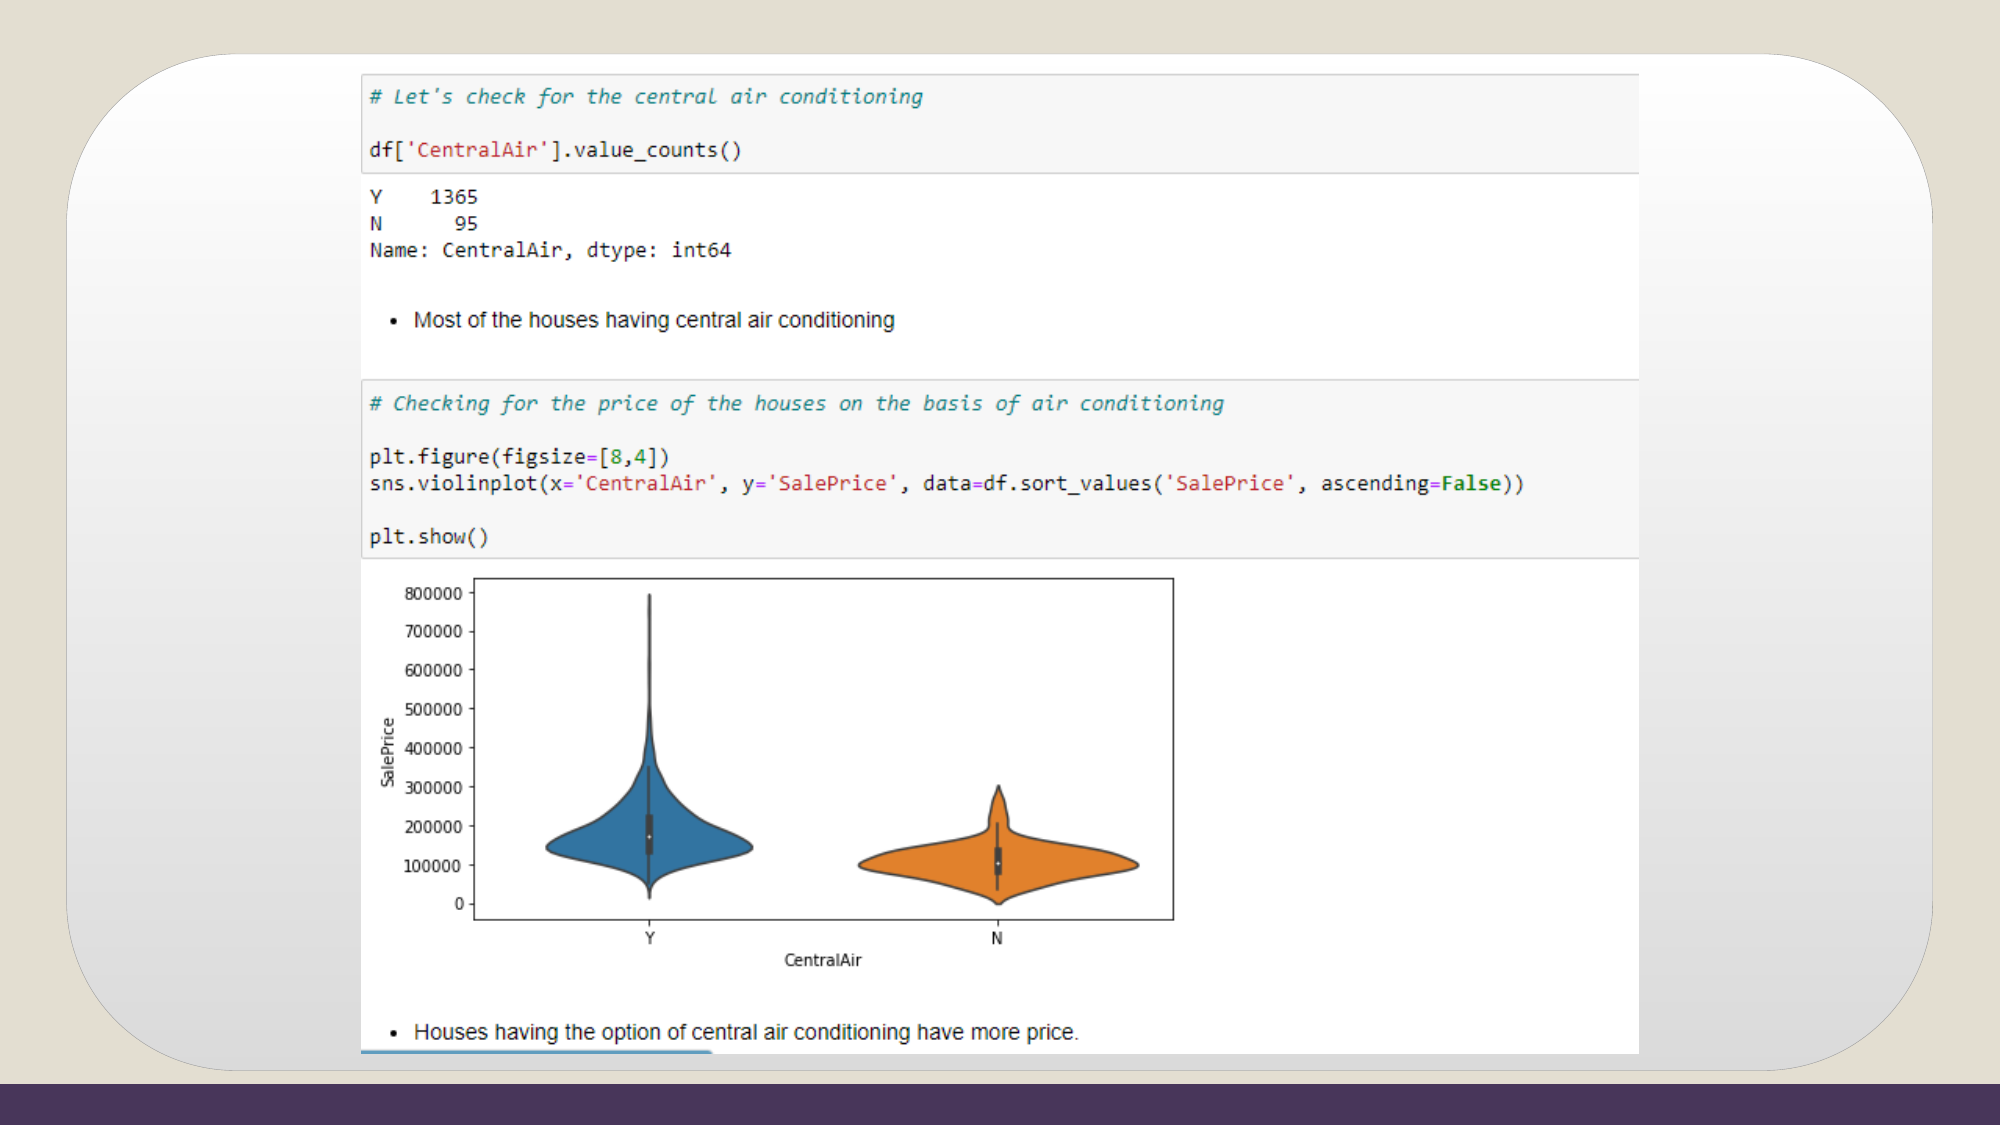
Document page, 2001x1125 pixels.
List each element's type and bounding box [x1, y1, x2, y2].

picture [361, 71, 1639, 1054]
text_box [0, 1084, 2000, 1125]
